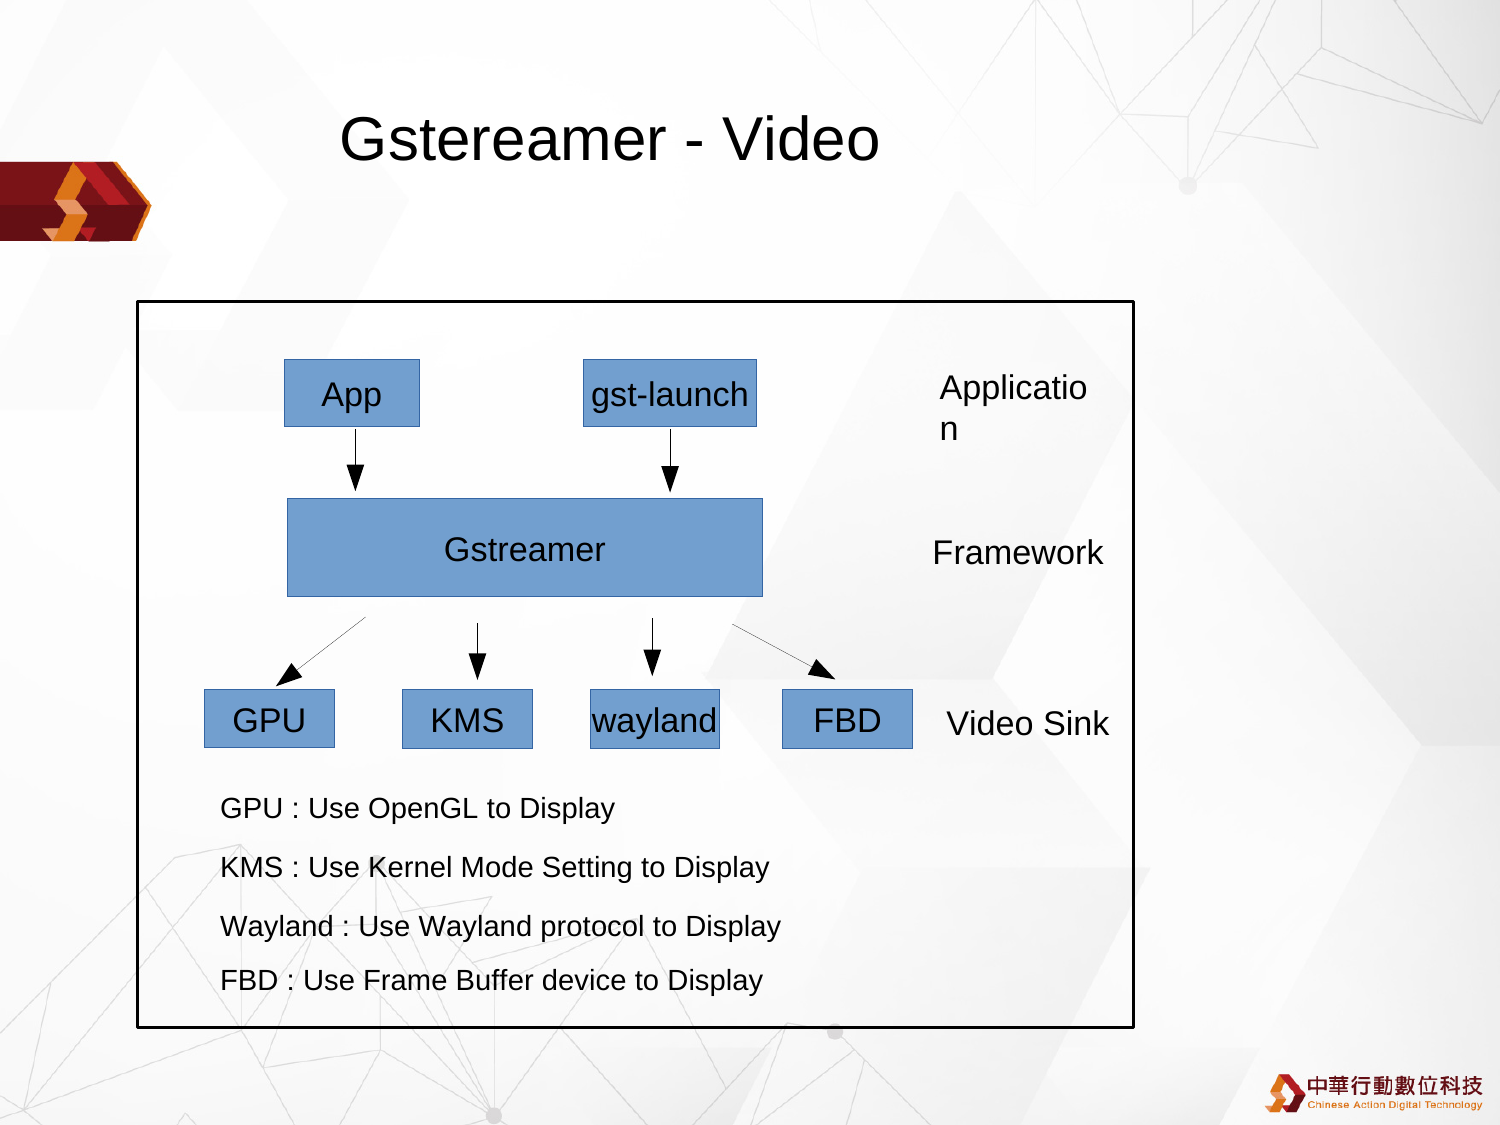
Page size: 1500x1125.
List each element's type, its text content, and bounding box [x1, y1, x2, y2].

text_box GPU : Use OpenGL to Display [205, 782, 838, 833]
text_box Wayland : Use Wayland protocol to Display [205, 900, 838, 951]
text_box Framework [917, 523, 1130, 588]
text_box Application [924, 357, 1119, 455]
text_box KMS : Use Kernel Mode Setting to Display [205, 841, 838, 892]
text_box GPU [204, 689, 335, 748]
text_box KMS [402, 689, 533, 749]
text_box wayland [590, 689, 720, 749]
text_box FBD [782, 689, 913, 749]
text_box Video Sink [931, 693, 1126, 750]
text_box gst-launch [583, 359, 757, 427]
text_box Gstreamer [287, 498, 763, 597]
title Gstereamer - Video [75, 85, 1147, 193]
picture [0, 0, 1500, 1125]
text_box FBD : Use Frame Buffer device to Display [205, 953, 838, 1004]
text_box App [284, 359, 420, 427]
